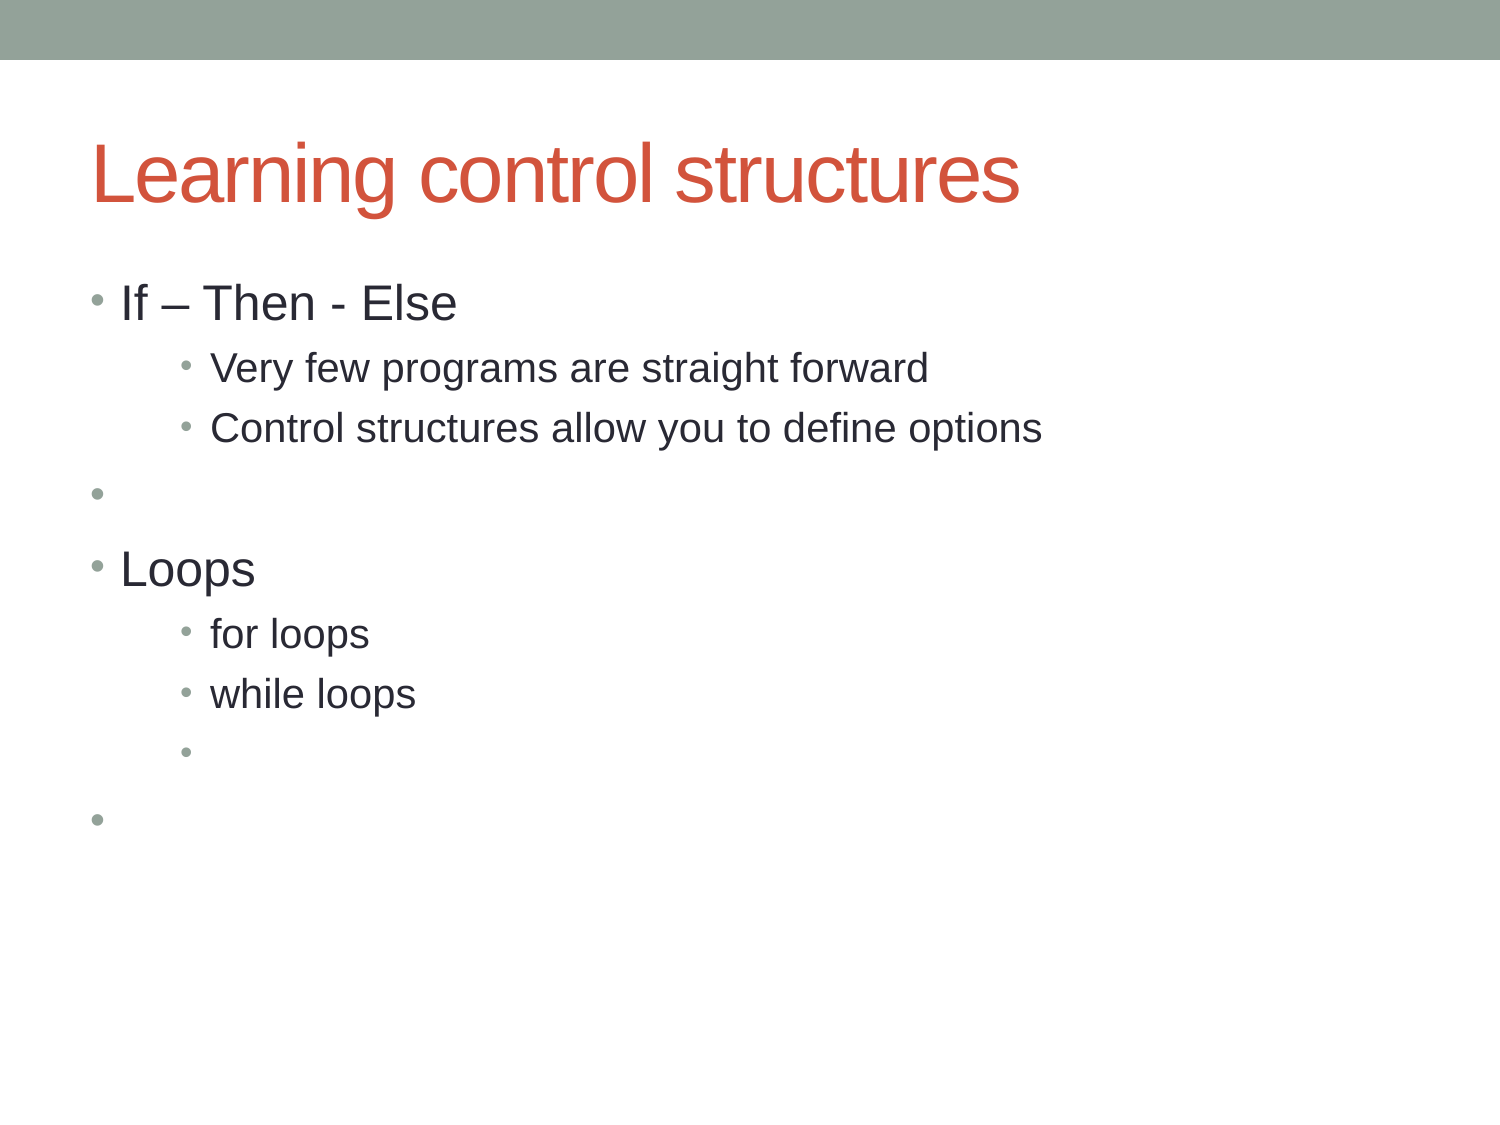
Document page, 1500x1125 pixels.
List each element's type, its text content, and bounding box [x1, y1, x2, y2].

list If – Then - Else Very few programs are straight forward Control structures allow you to define options Loops for loops while loops [75, 262, 1426, 1063]
title Learning control structures [75, 87, 1426, 251]
